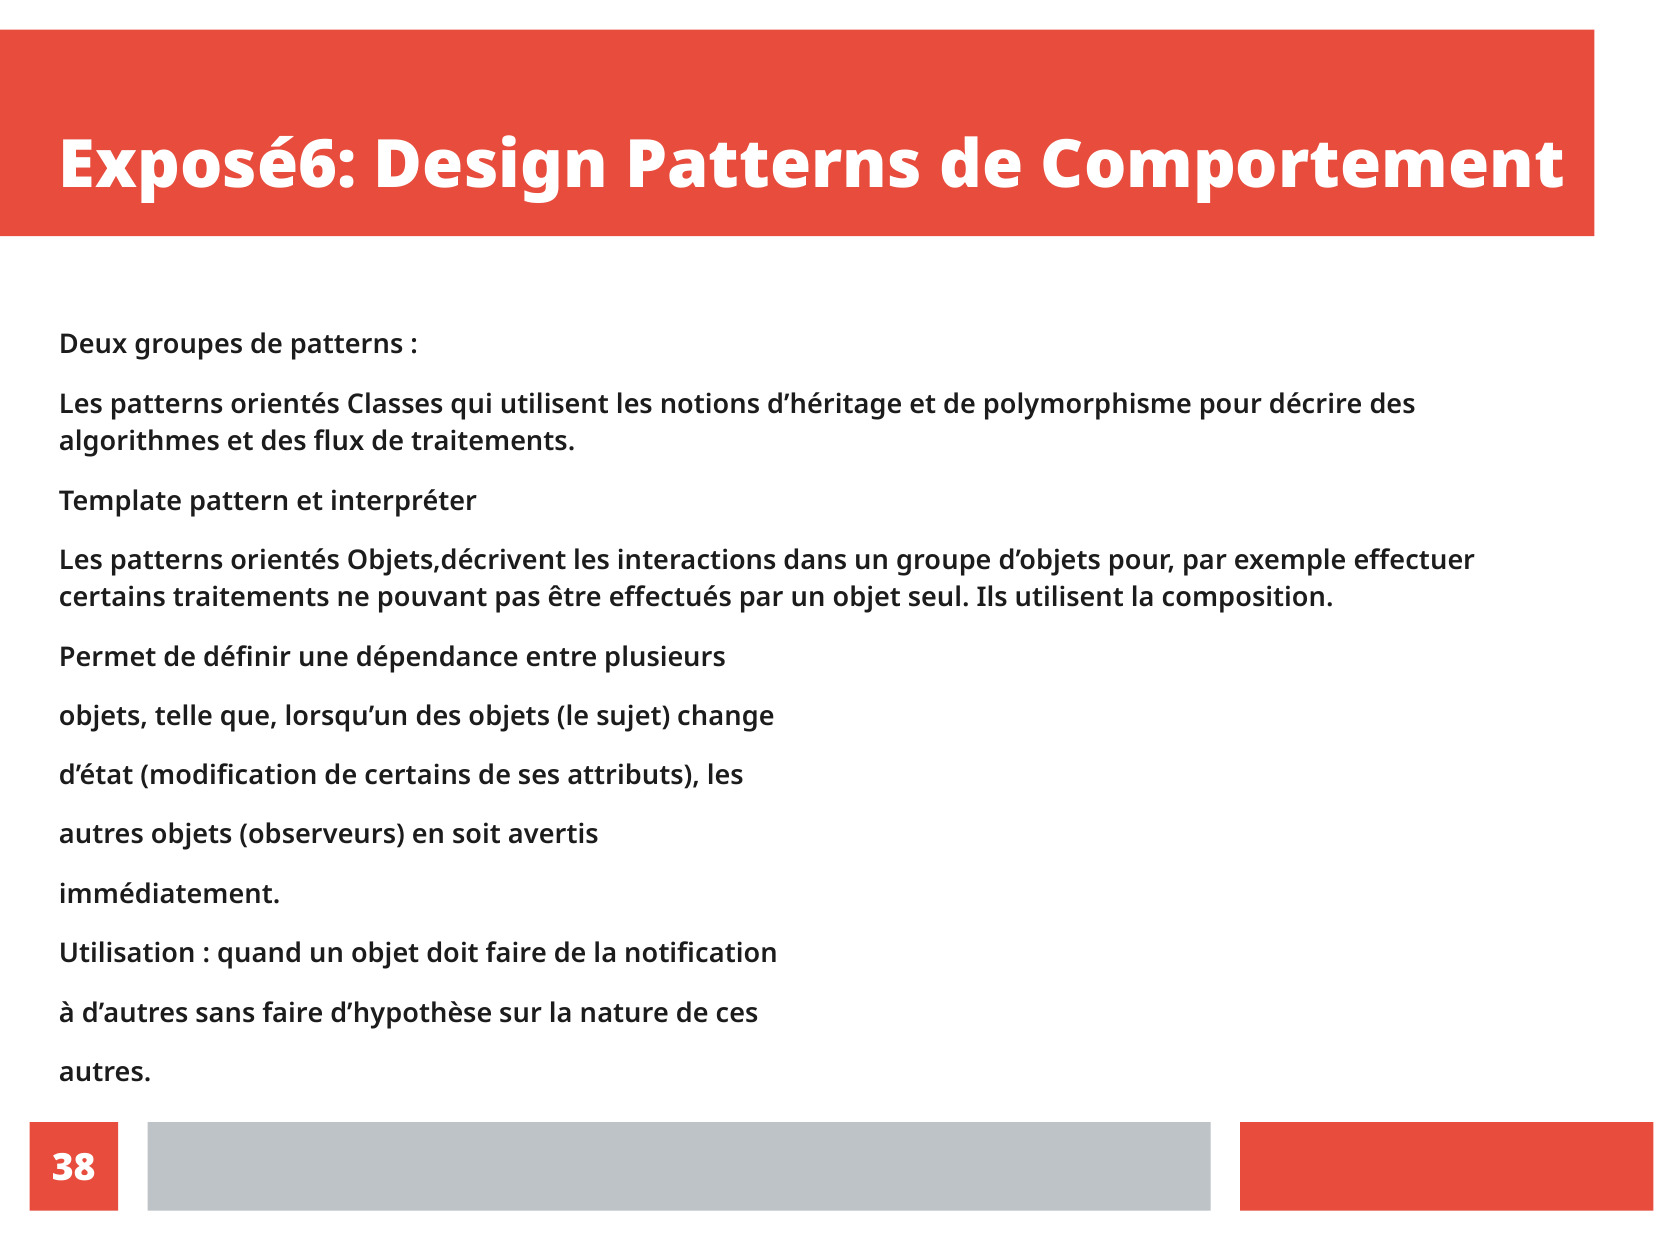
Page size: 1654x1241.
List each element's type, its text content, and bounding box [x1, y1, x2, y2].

list Deux groupes de patterns : Les patterns orientés Classes qui utilisent les notions d’héritage et de polymorphisme pour décrire des algorithmes et des flux de traitements. Template pattern et interpréter Les patterns orientés Objets,décrivent les interactions dans un groupe d’objets pour, par exemple effectuer certains traitements ne pouvant pas être effectués par un objet seul. Ils utilisent la composition. Permet de définir une dépendance entre plusieurs objets, telle que, lorsqu’un des objets (le sujet) change d’état (modification de certains de ses attributs), les autres objets (observeurs) en soit avertis immédiatement. Utilisation : quand un objet doit faire de la notification à d’autres sans faire d’hypothèse sur la nature de ces autres. [59, 324, 1565, 1093]
title Exposé6: Design Patterns de Comportement [59, 59, 1595, 207]
